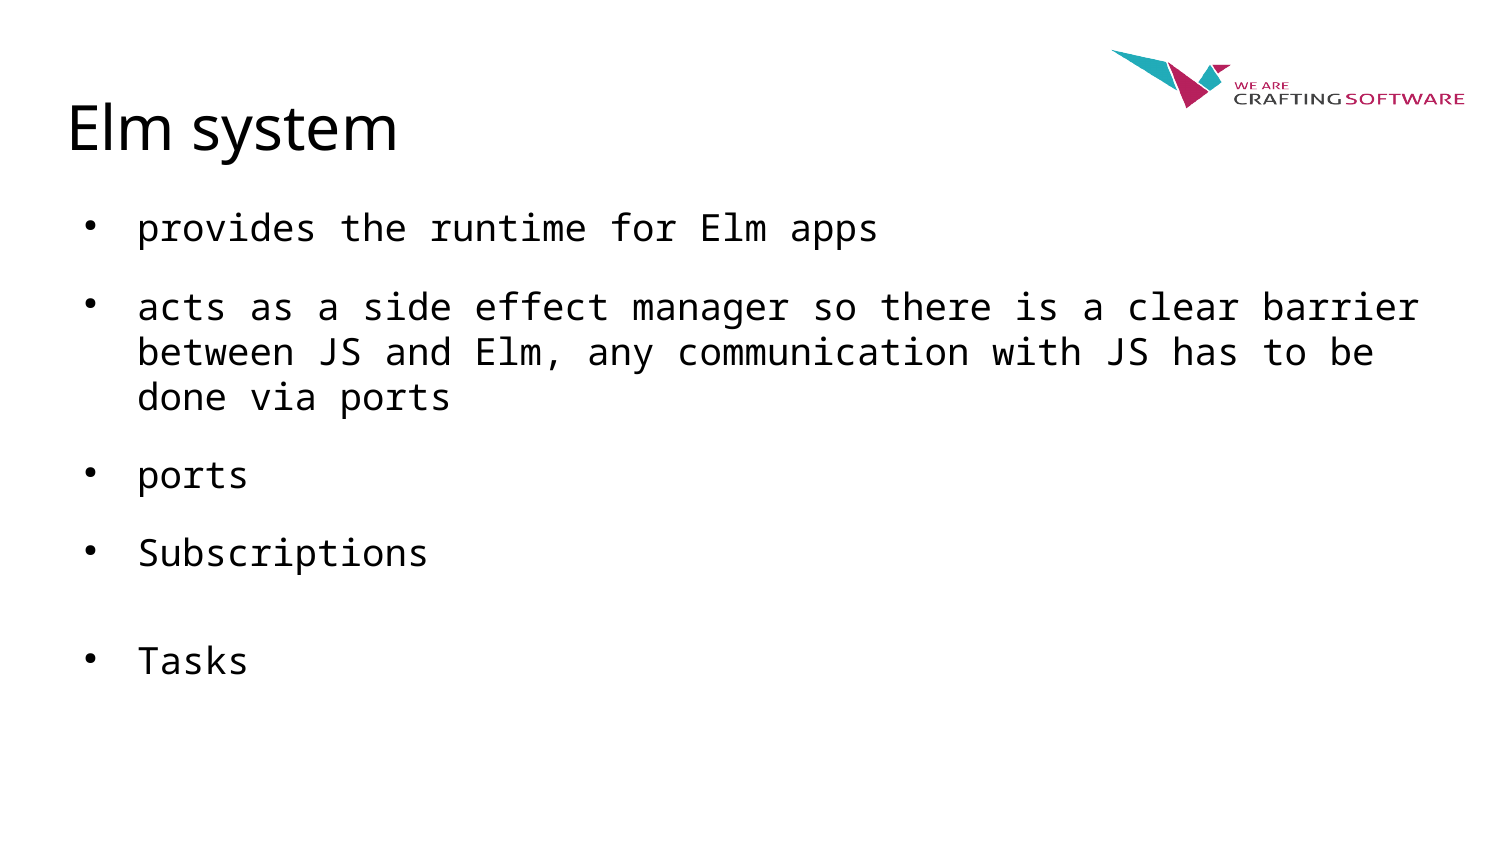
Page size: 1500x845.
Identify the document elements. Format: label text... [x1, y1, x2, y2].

picture [1094, 0, 1481, 163]
list provides the runtime for Elm apps acts as a side effect manager so there is a clear barrier between JS and Elm, any communication with JS has to be done via ports ports Subscriptions Tasks [51, 189, 1449, 751]
title Elm system [51, 73, 1449, 168]
